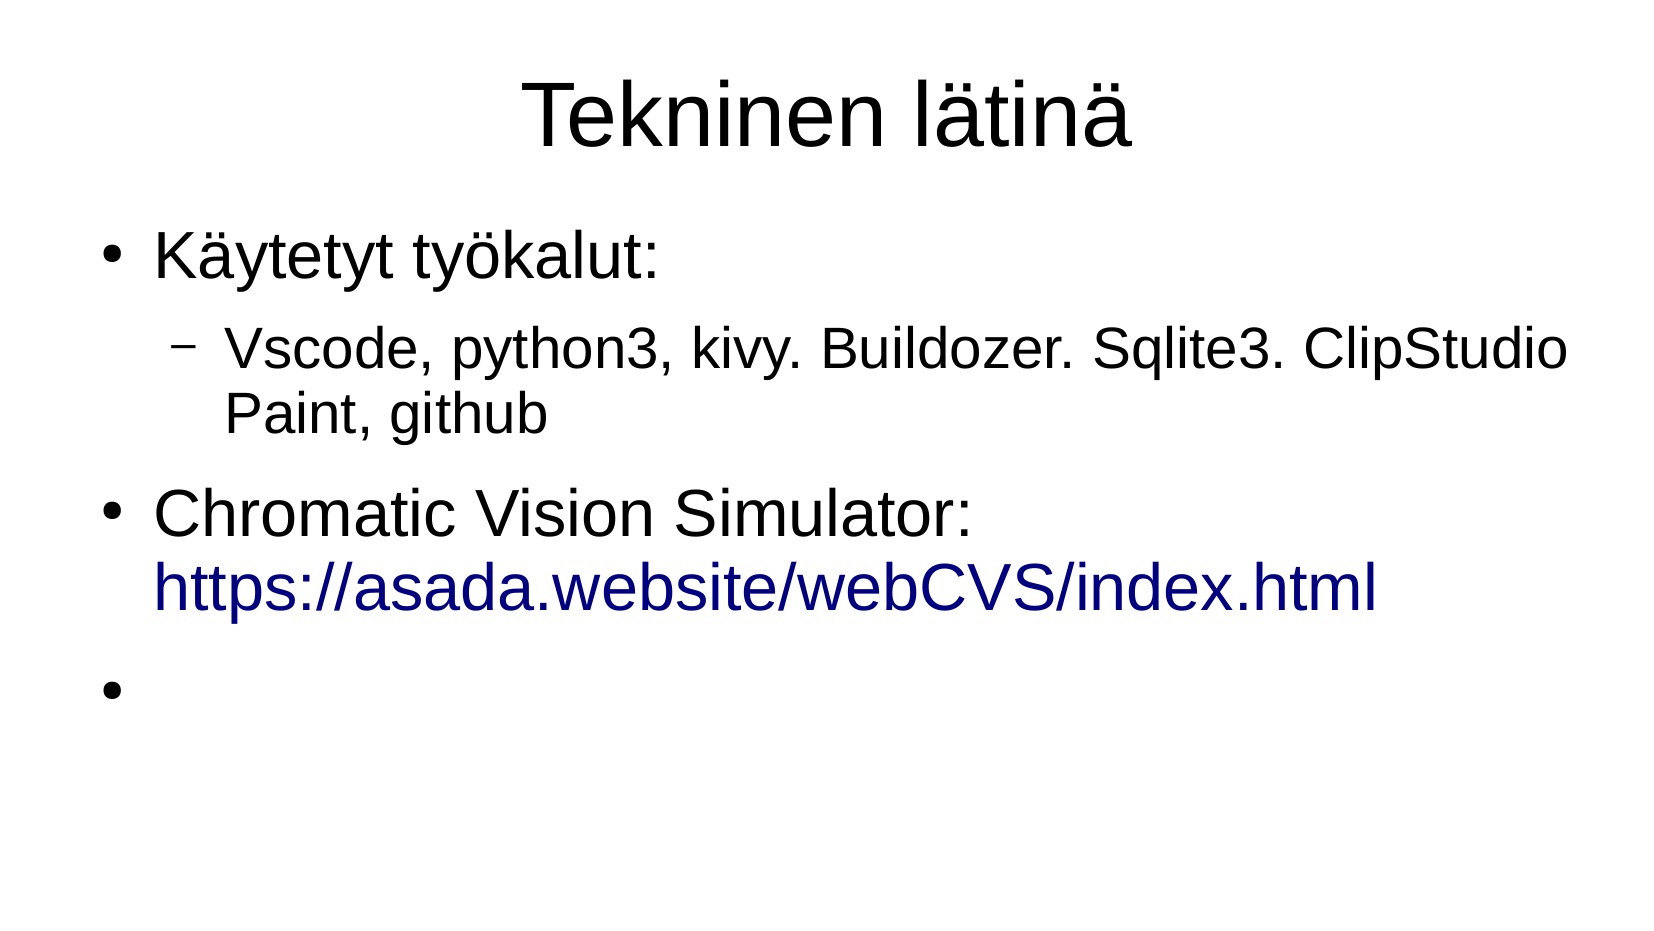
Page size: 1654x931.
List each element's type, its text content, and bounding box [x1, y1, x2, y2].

list Käytetyt työkalut: Vscode, python3, kivy. Buildozer. Sqlite3. ClipStudio Paint, github Chromatic Vision Simulator: https://asada.website/webCVS/index.html [82, 217, 1571, 758]
title Tekninen lätinä [82, 37, 1571, 193]
